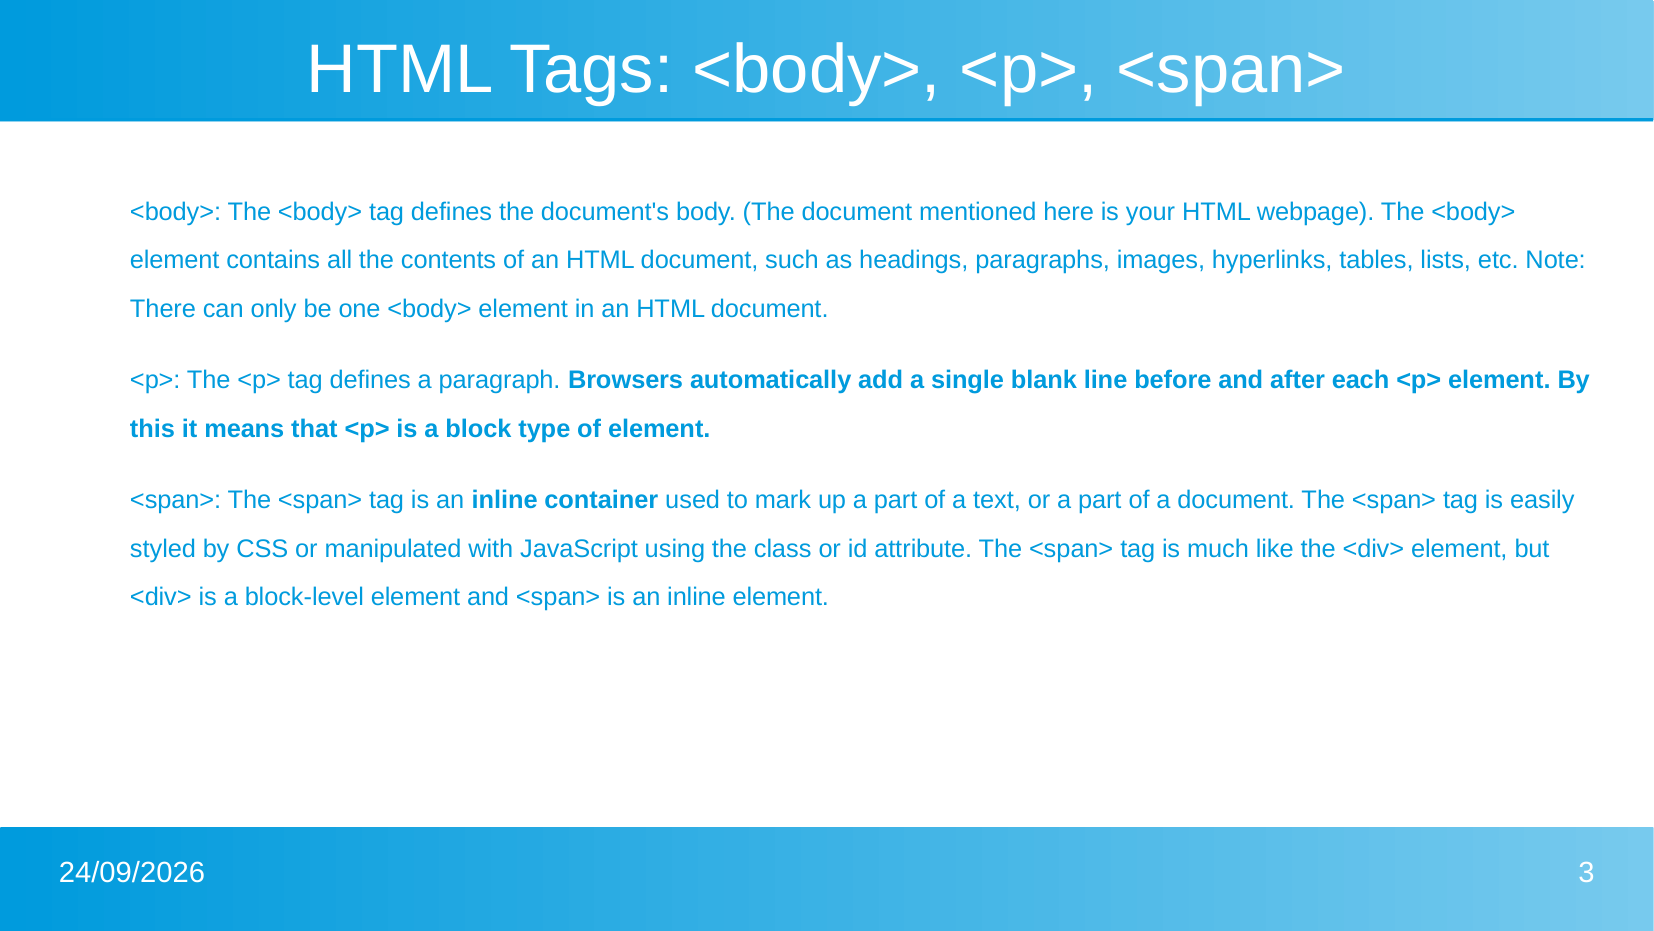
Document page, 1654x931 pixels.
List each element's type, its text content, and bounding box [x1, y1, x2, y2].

list <body>: The <body> tag defines the document's body. (The document mentioned here is your HTML webpage). The <body> element contains all the contents of an HTML document, such as headings, paragraphs, images, hyperlinks, tables, lists, etc. Note: There can only be one <body> element in an HTML document. <p>: The <p> tag defines a paragraph. Browsers automatically add a single blank line before and after each <p> element. By this it means that <p> is a block type of element. <span>: The <span> tag is an inline container used to mark up a part of a text, or a part of a document. The <span> tag is easily styled by CSS or manipulated with JavaScript using the class or id attribute. The <span> tag is much like the <div> element, but <div> is a block-level element and <span> is an inline element. [59, 177, 1595, 768]
title HTML Tags: <body>, <p>, <span> [59, 29, 1595, 108]
